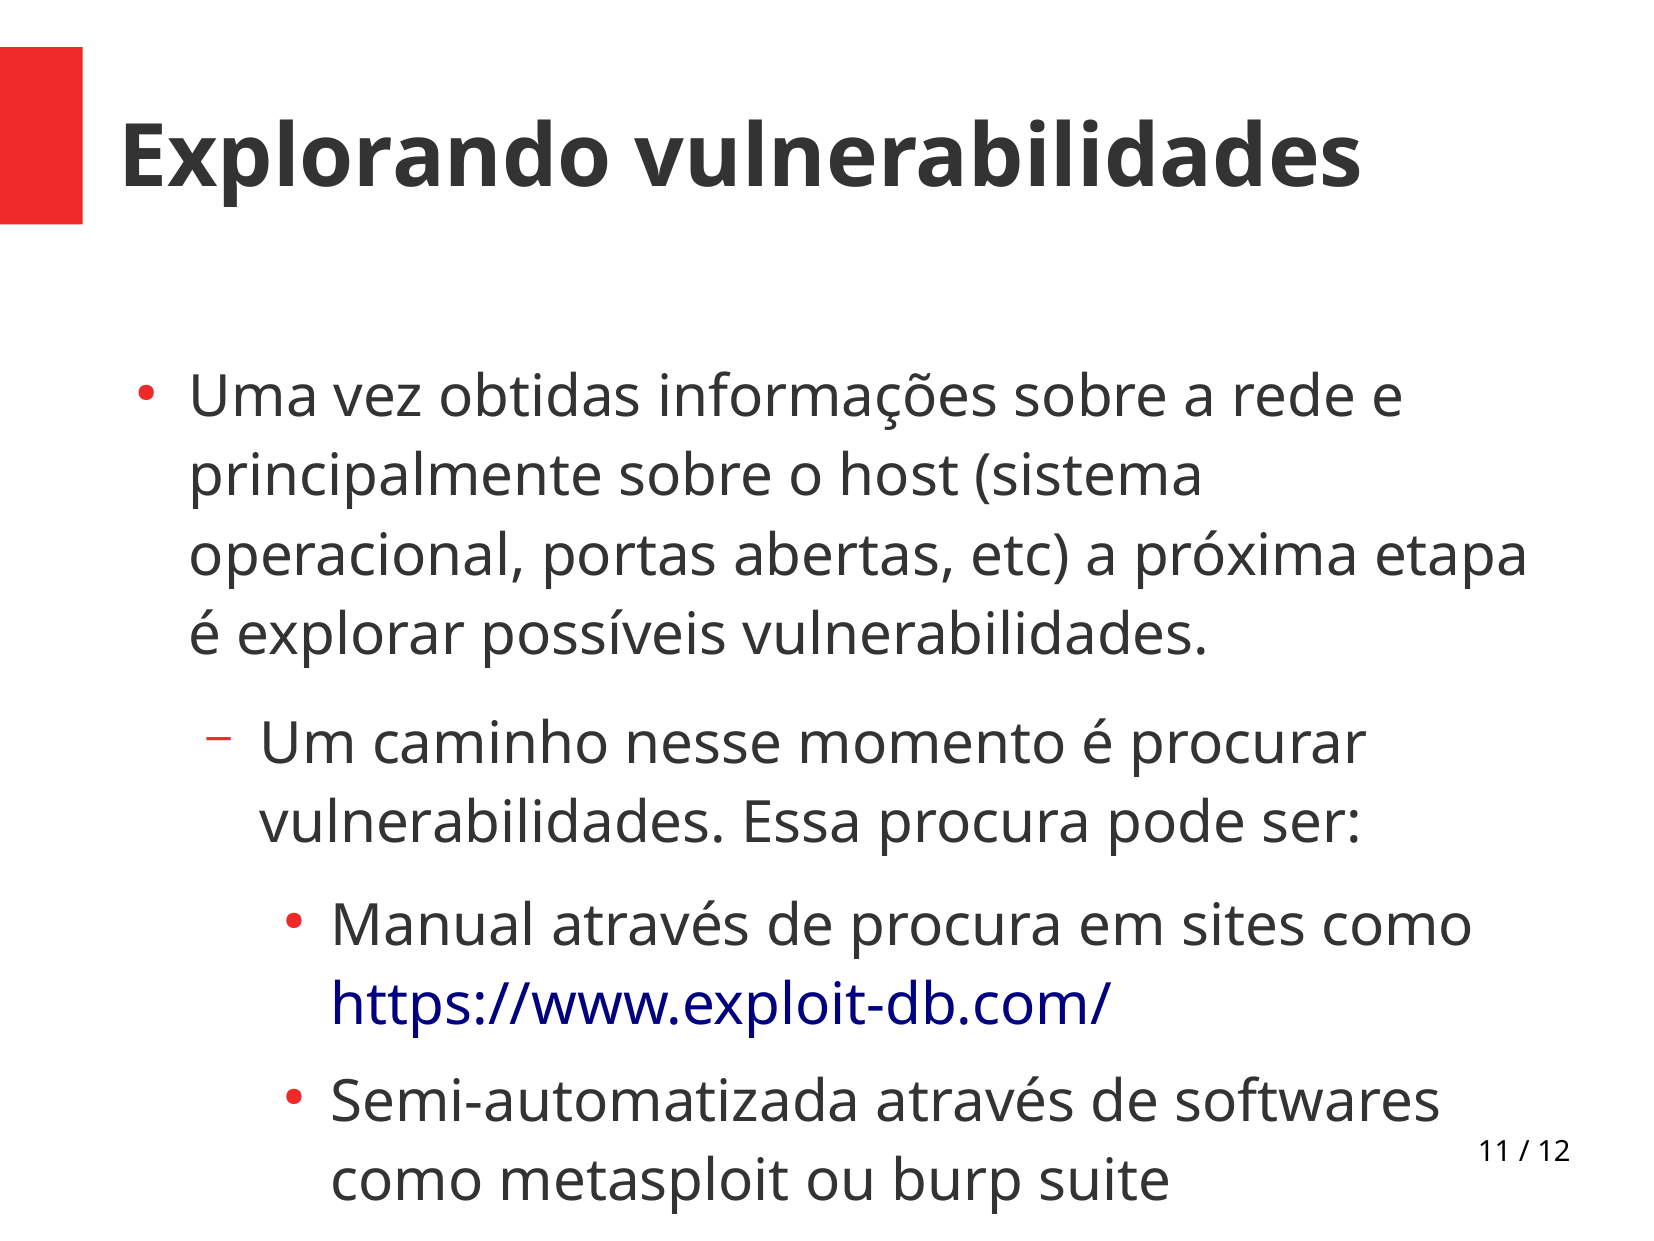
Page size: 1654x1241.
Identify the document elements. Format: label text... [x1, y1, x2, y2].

title Explorando vulnerabilidades [118, 49, 1571, 257]
list Uma vez obtidas informações sobre a rede e principalmente sobre o host (sistema operacional, portas abertas, etc) a próxima etapa é explorar possíveis vulnerabilidades. Um caminho nesse momento é procurar vulnerabilidades. Essa procura pode ser: Manual através de procura em sites como https://www.exploit-db.com/ Semi-automatizada através de softwares como metasploit ou burp suite [118, 354, 1536, 1074]
